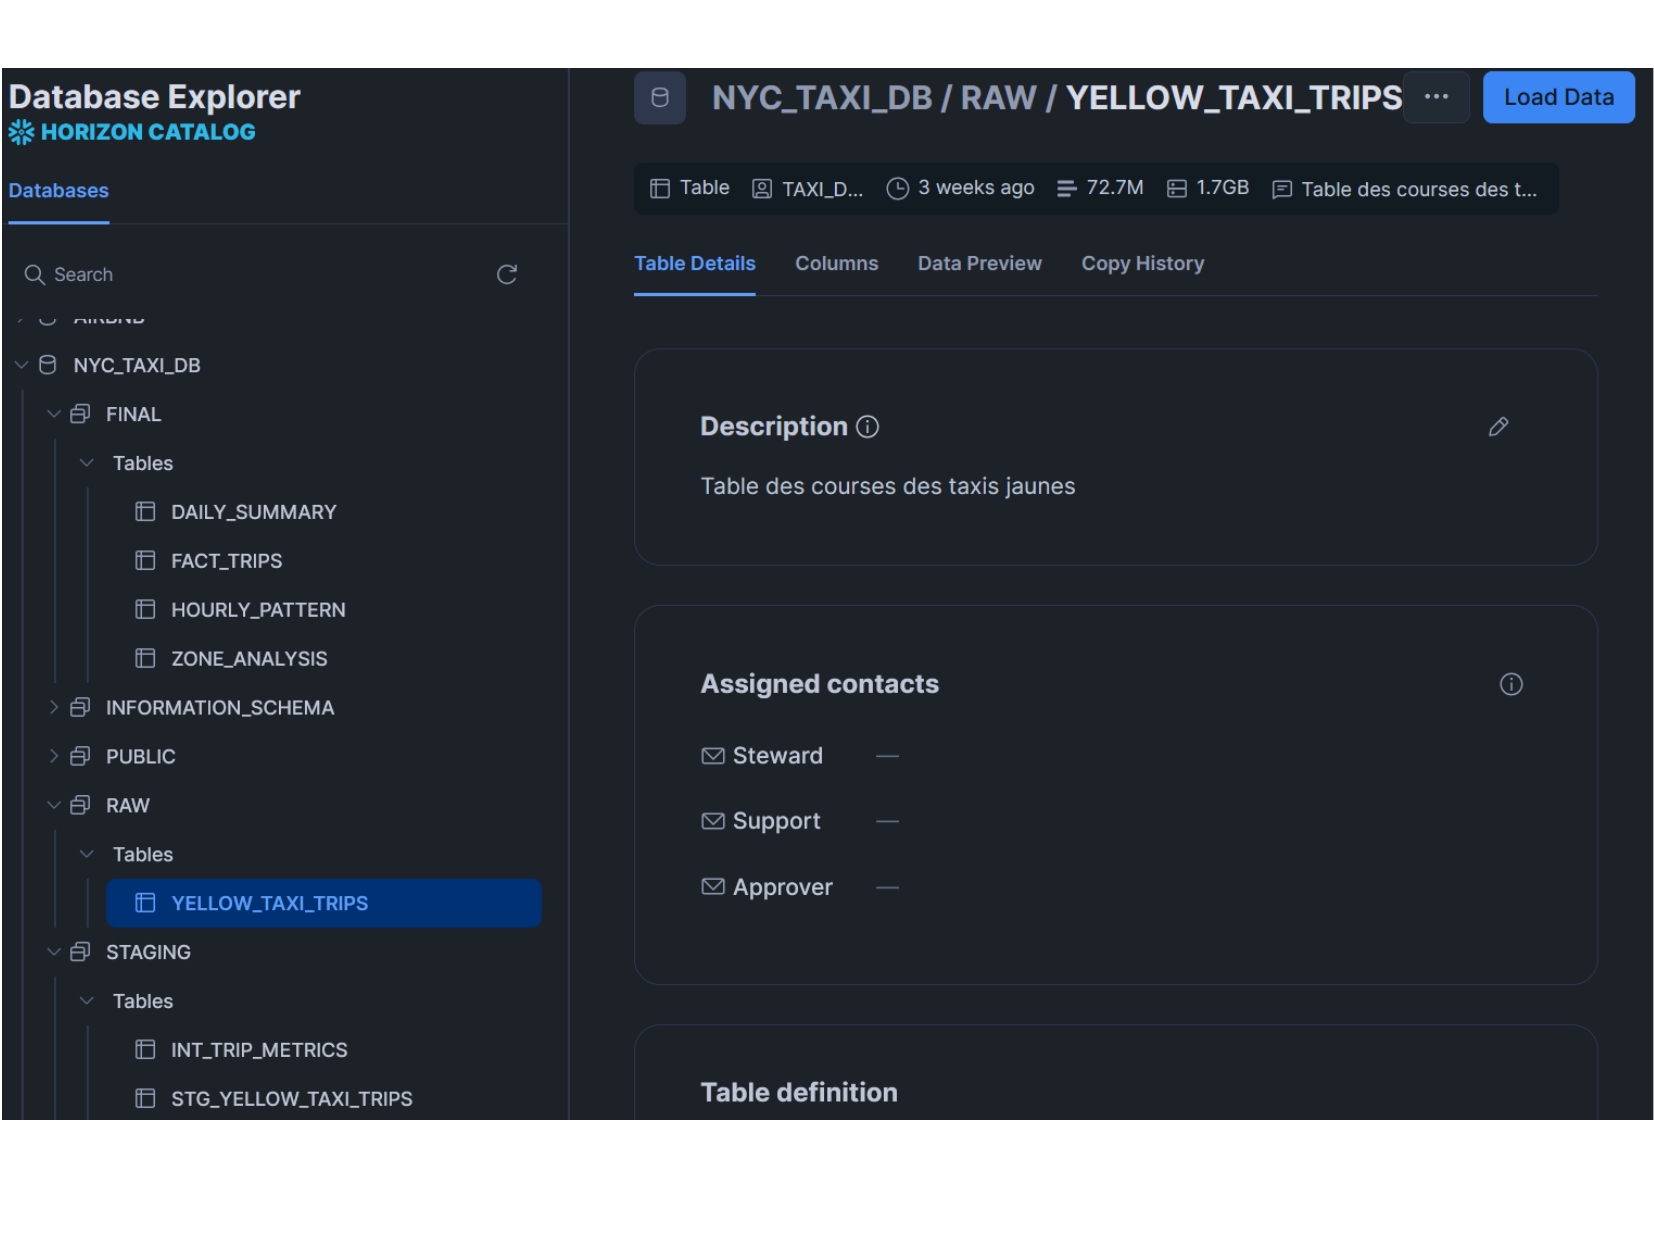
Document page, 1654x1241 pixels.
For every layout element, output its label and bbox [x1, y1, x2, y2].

picture [2, 68, 1654, 1120]
